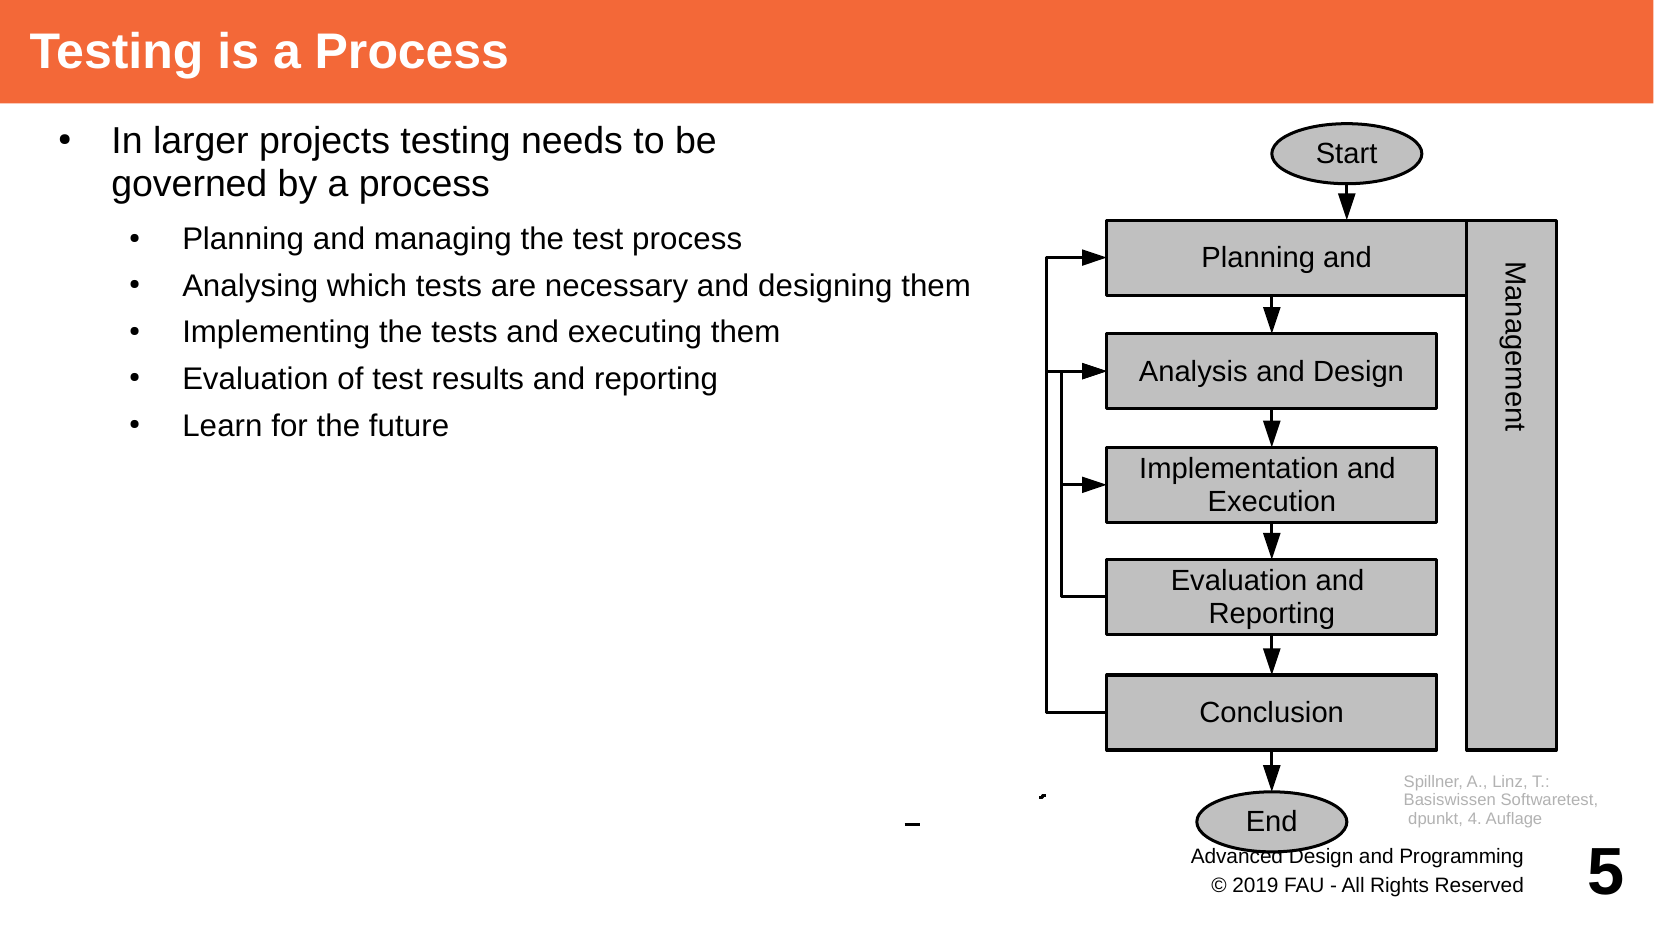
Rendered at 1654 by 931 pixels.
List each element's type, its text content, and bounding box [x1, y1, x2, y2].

text_box Spillner, A., Linz, T.: Basiswissen Softwaretest, dpunkt, 4. Auflage [1391, 759, 1647, 841]
list In larger projects testing needs to be governed by a process Planning and managing the test process Analysing which tests are necessary and designing them Implementing the tests and executing them Evaluation of test results and reporting Learn for the future [40, 120, 976, 451]
text_box End [1196, 791, 1347, 852]
text_box Conclusion [1106, 675, 1437, 751]
text_box Implementation and Execution [1106, 447, 1437, 523]
text_box Evaluation and Reporting [1106, 559, 1437, 635]
text_box [1466, 466, 1557, 751]
title Testing is a Process [0, 0, 1654, 104]
text_box Analysis and Design [1106, 333, 1437, 409]
text_box Management [1466, 228, 1565, 466]
text_box Planning and [1106, 220, 1466, 296]
text_box Start [1271, 123, 1422, 184]
text_box [1466, 220, 1557, 228]
